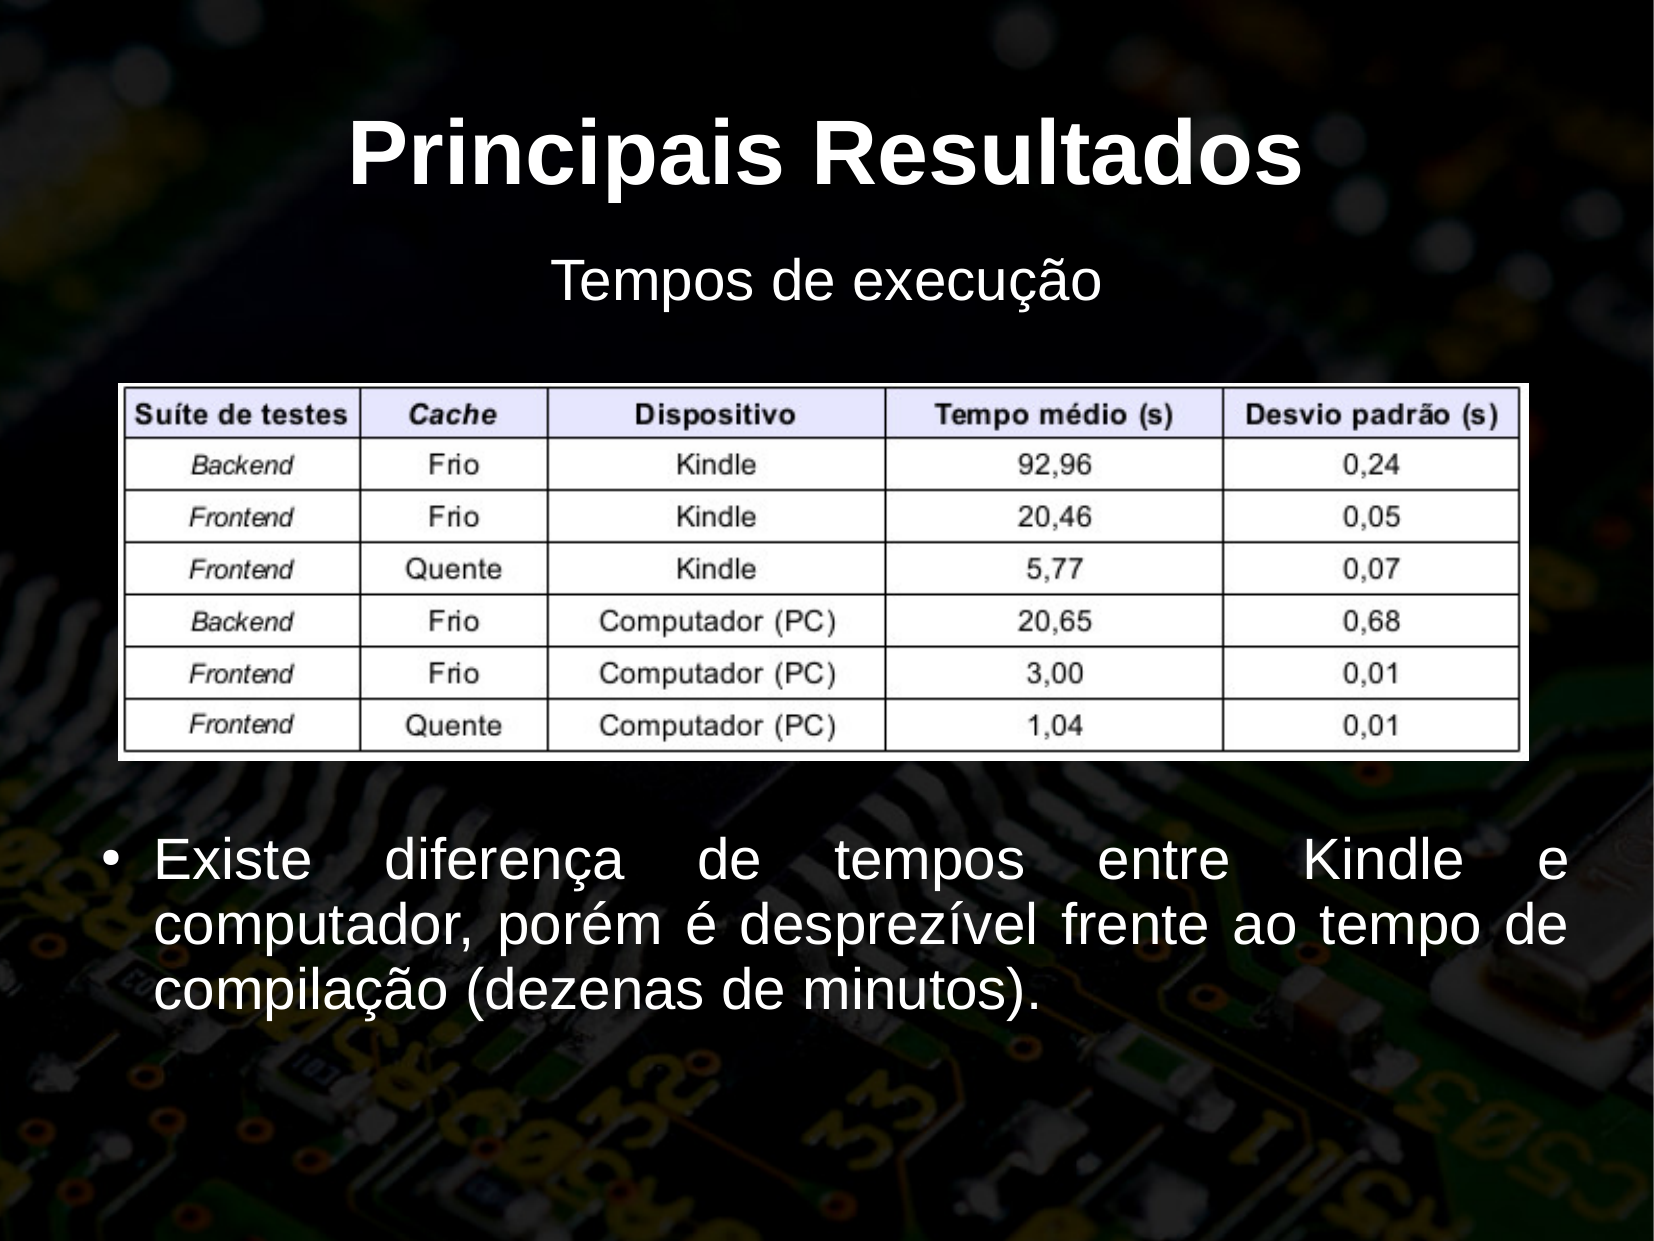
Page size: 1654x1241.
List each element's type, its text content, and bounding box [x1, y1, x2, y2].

title Principais Resultados [82, 49, 1571, 229]
list Existe diferença de tempos entre Kindle e computador, porém é desprezível frente ao tempo de compilação (dezenas de minutos). [82, 826, 1571, 1205]
picture [0, 0, 1654, 1241]
title Tempos de execução [82, 229, 1571, 331]
